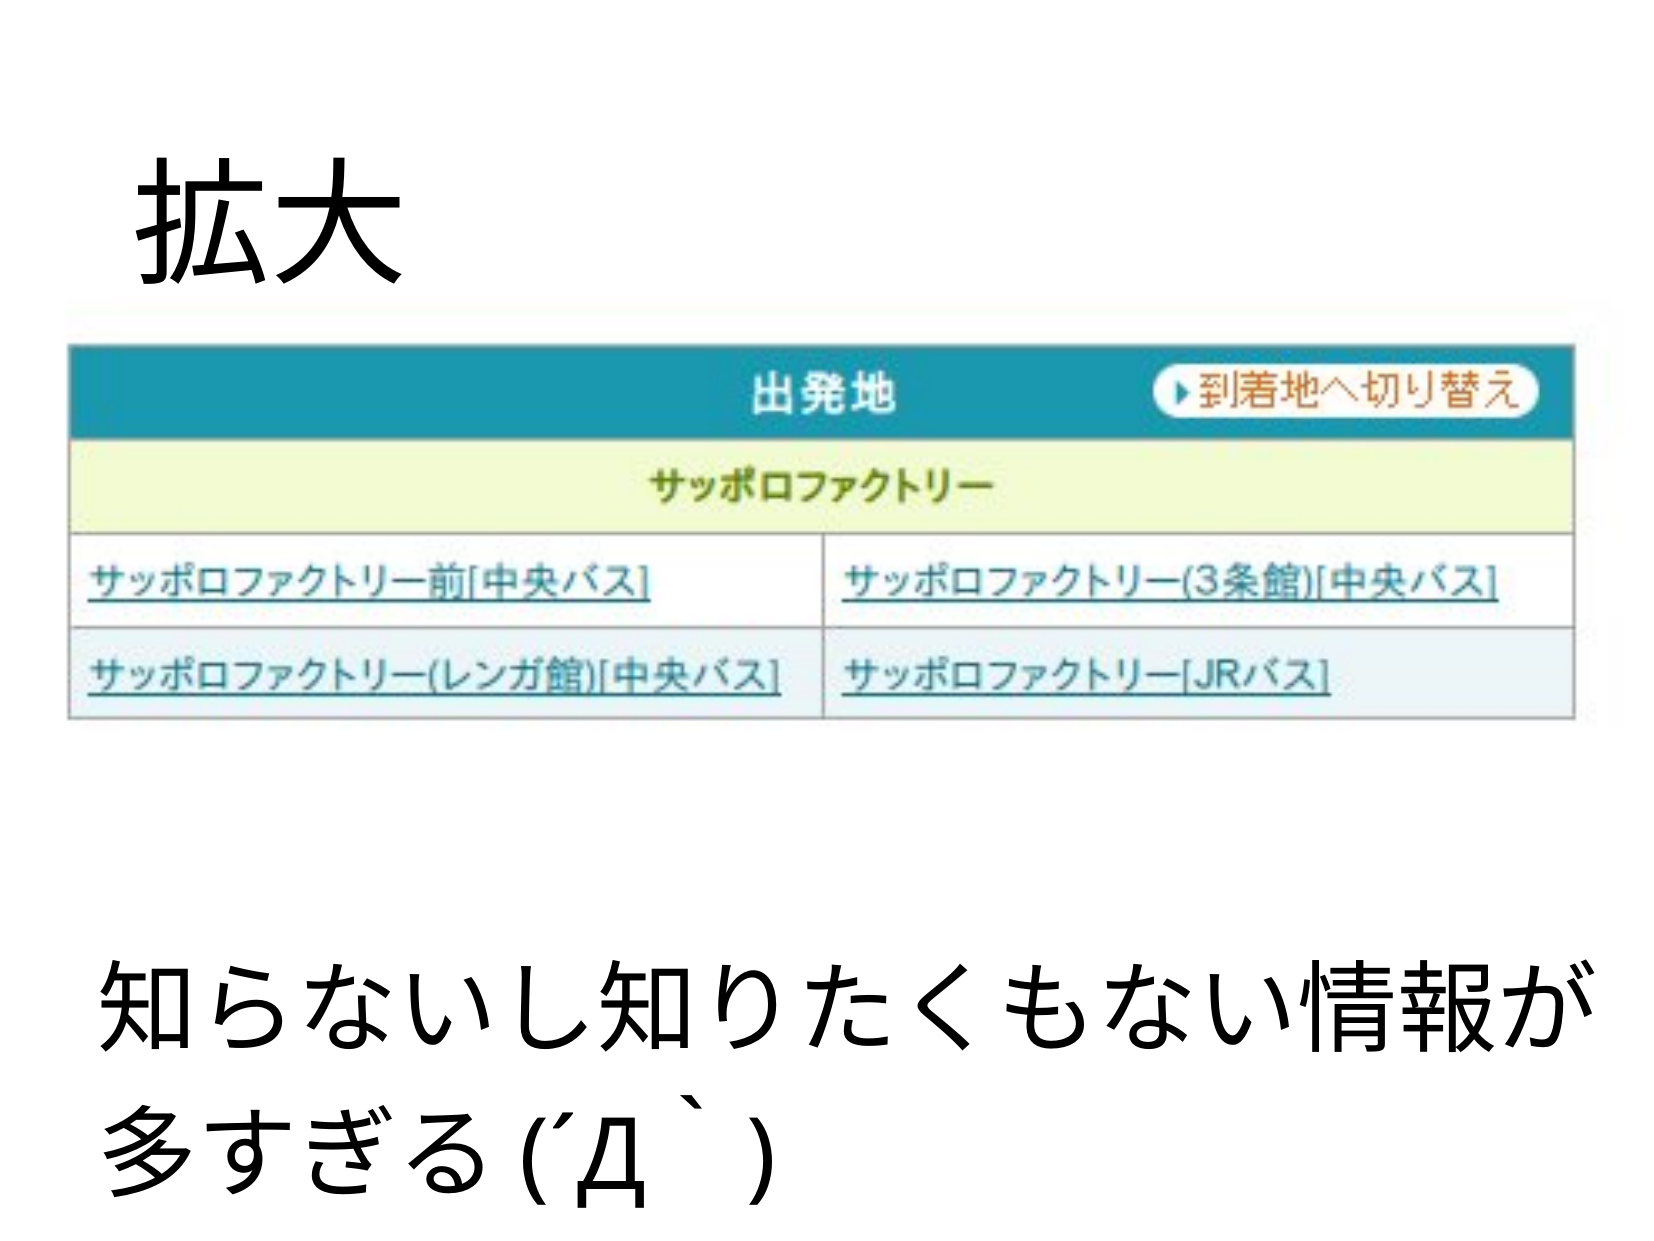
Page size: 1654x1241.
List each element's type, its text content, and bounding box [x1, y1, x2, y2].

text_box 知らないし知りたくもない情報が 多すぎる (´Д｀) [82, 921, 1608, 1137]
text_box 拡大 [118, 106, 423, 259]
picture [15, 298, 1654, 768]
